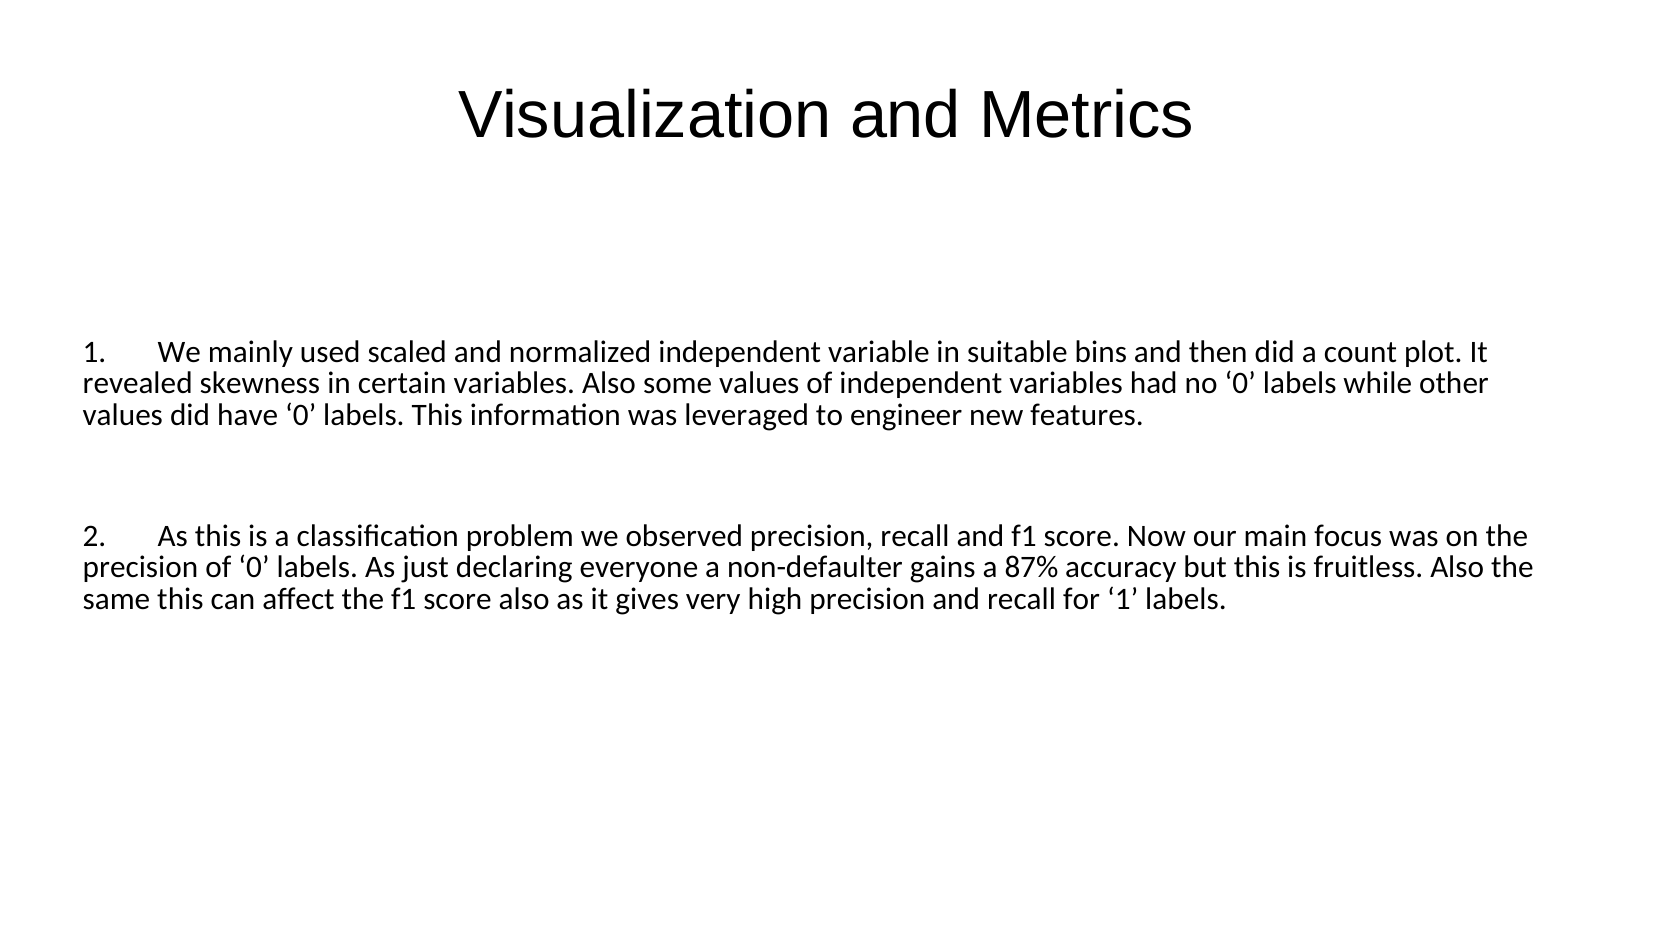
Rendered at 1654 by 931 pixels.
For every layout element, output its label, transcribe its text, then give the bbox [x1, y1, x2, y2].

title Visualization and Metrics [82, 37, 1571, 193]
list 1. We mainly used scaled and normalized independent variable in suitable bins and then did a count plot. It revealed skewness in certain variables. Also some values of independent variables had no ‘0’ labels while other values did have ‘0’ labels. This information was leveraged to engineer new features. 2. As this is a classification problem we observed precision, recall and f1 score. Now our main focus was on the precision of ‘0’ labels. As just declaring everyone a non-defaulter gains a 87% accuracy but this is fruitless. Also the same this can affect the f1 score also as it gives very high precision and recall for ‘1’ labels. [82, 217, 1571, 758]
